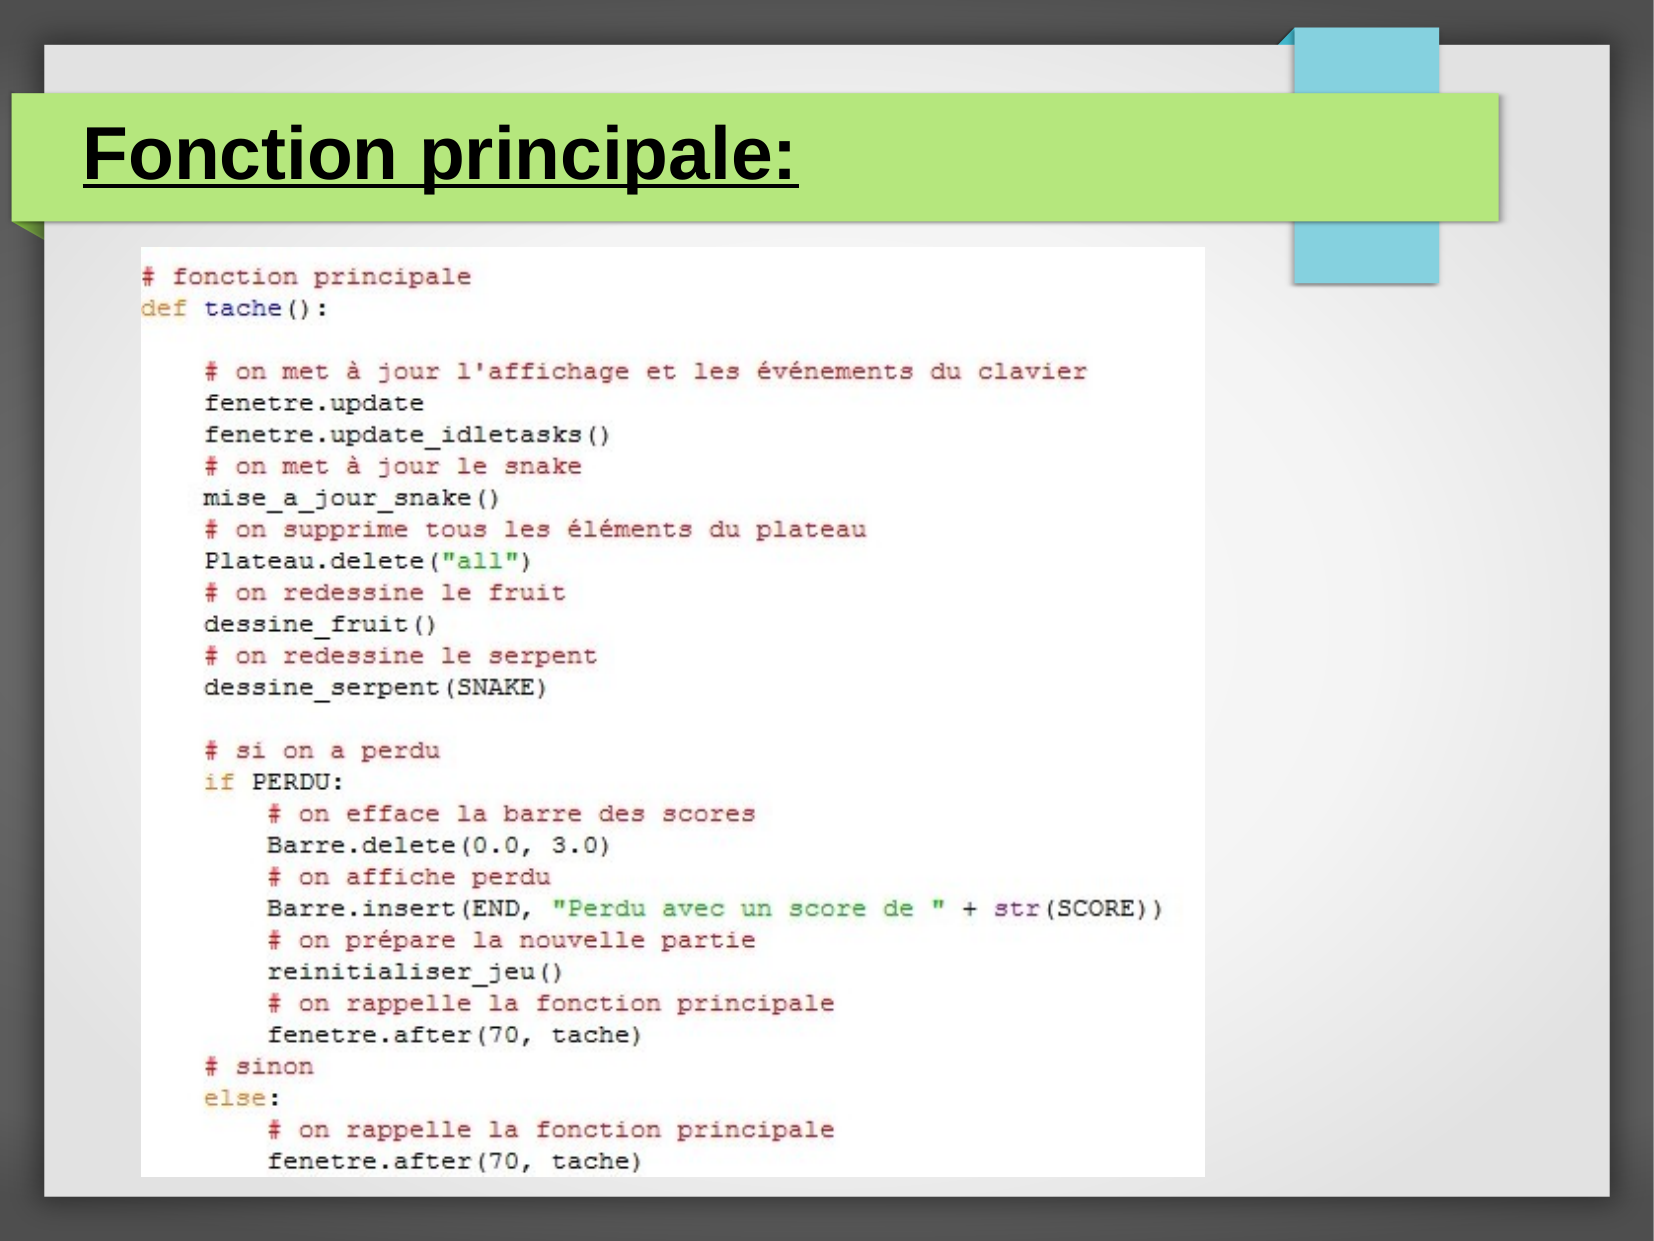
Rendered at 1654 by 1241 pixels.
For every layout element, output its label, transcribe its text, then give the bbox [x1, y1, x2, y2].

title Fonction principale: [82, 94, 1264, 213]
picture [0, 0, 1654, 1241]
